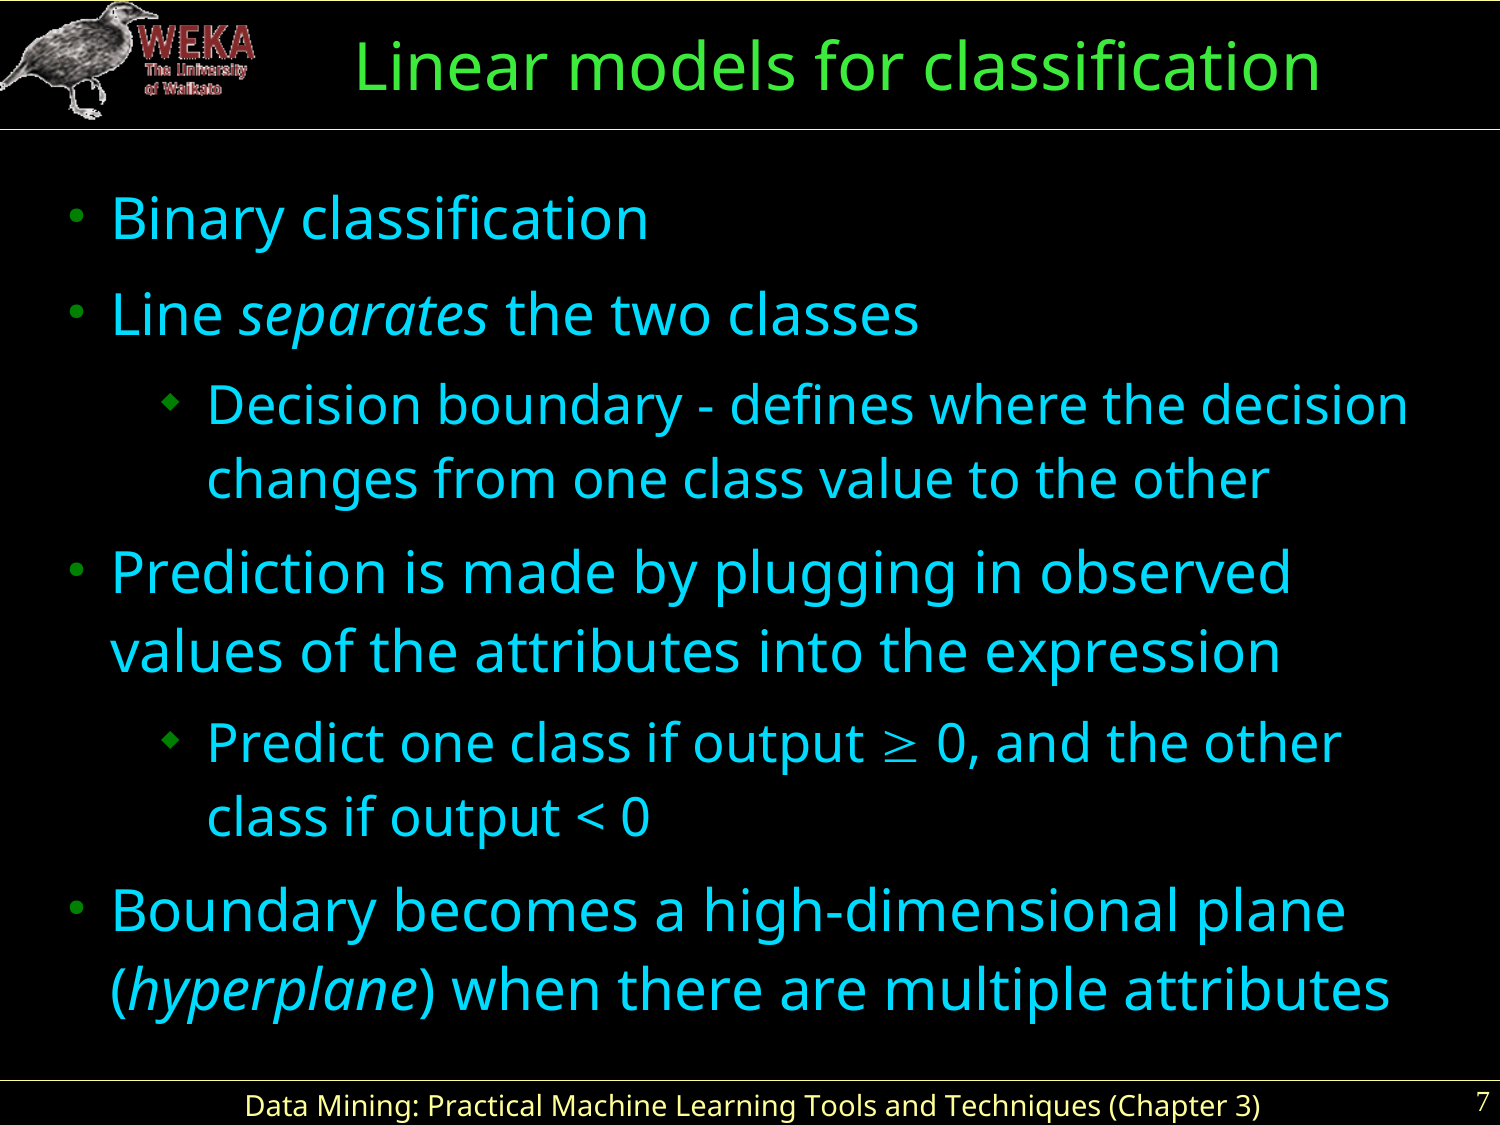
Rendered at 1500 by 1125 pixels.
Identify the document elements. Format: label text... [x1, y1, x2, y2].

list Binary classification Line separates the two classes Decision boundary - defines where the decision changes from one class value to the other Prediction is made by plugging in observed values of the attributes into the expression Predict one class if output  0, and the other class if output < 0 Boundary becomes a high-dimensional plane (hyperplane) when there are multiple attributes [67, 177, 1418, 1093]
picture [0, 1, 266, 129]
title Linear models for classification [353, 0, 1429, 159]
